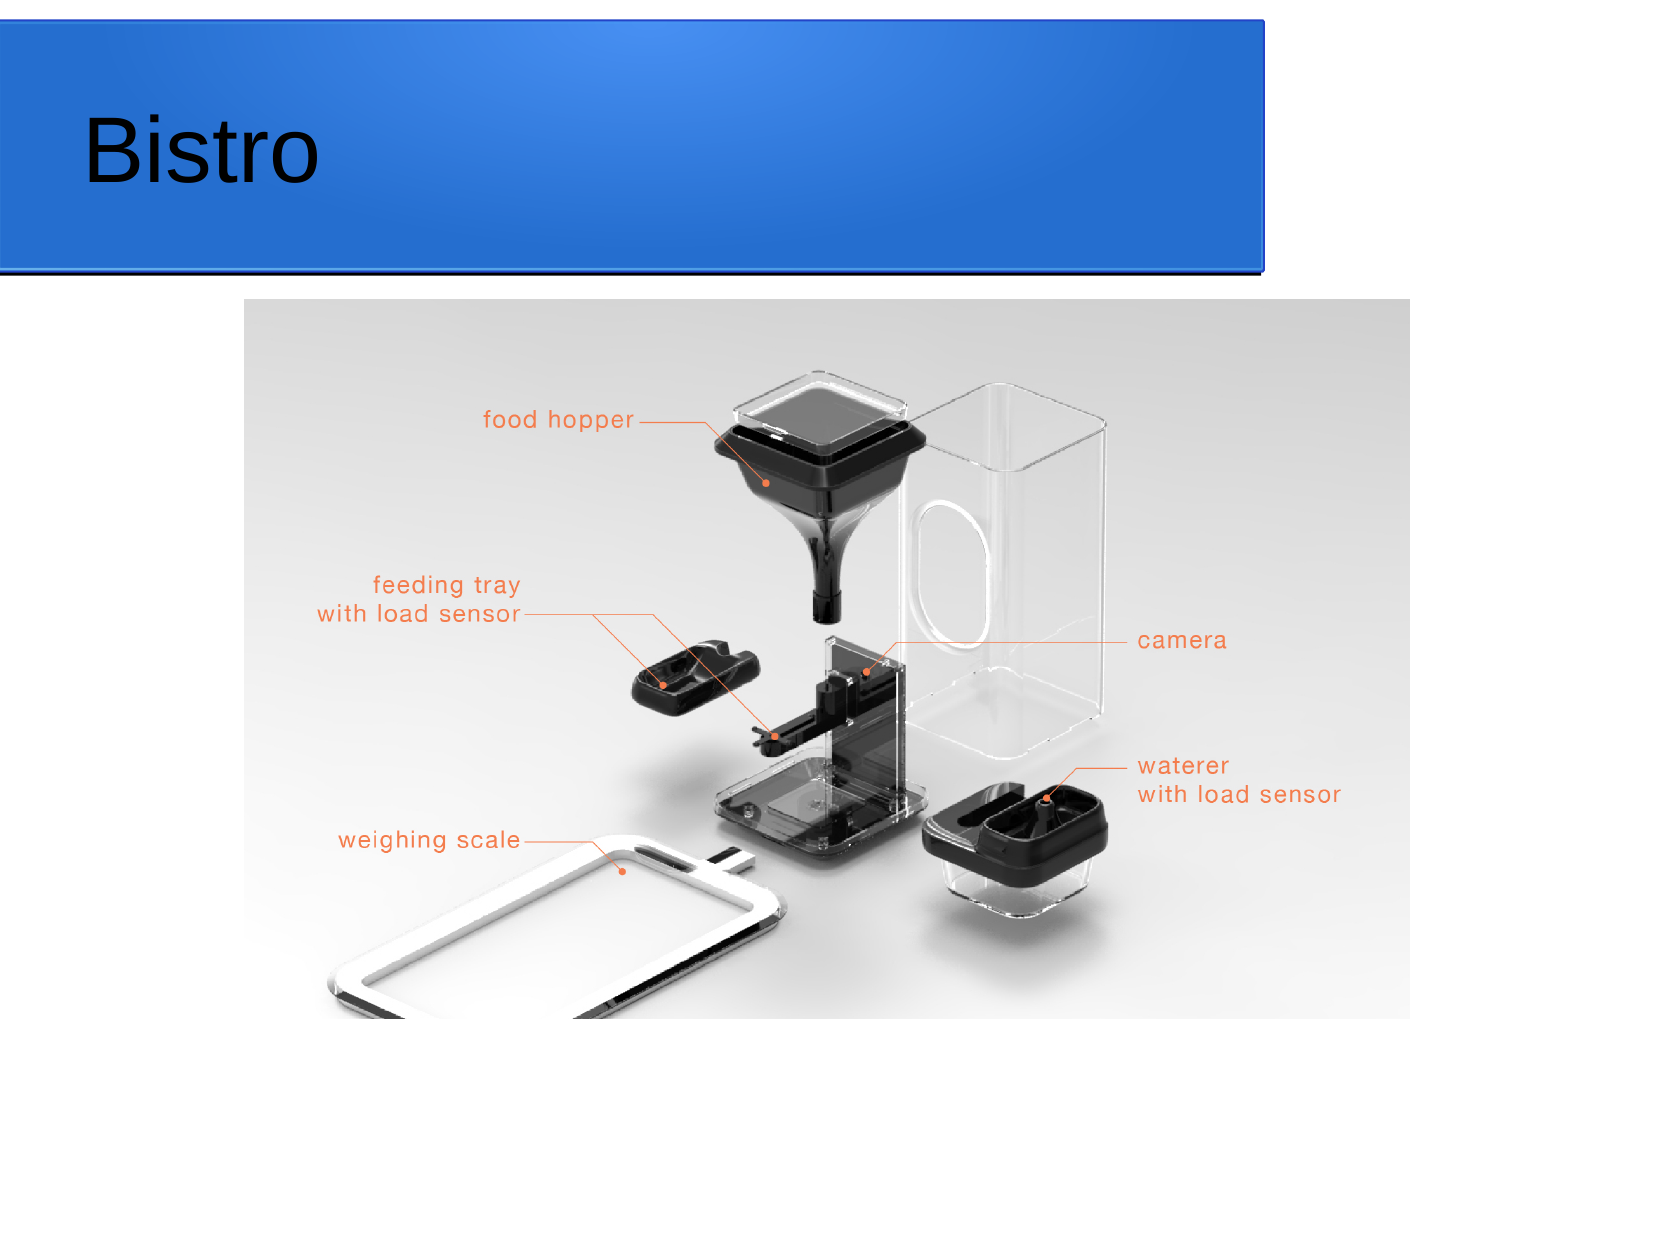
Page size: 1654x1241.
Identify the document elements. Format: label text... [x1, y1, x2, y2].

title Bistro [82, 47, 1235, 252]
picture [244, 299, 1410, 1019]
